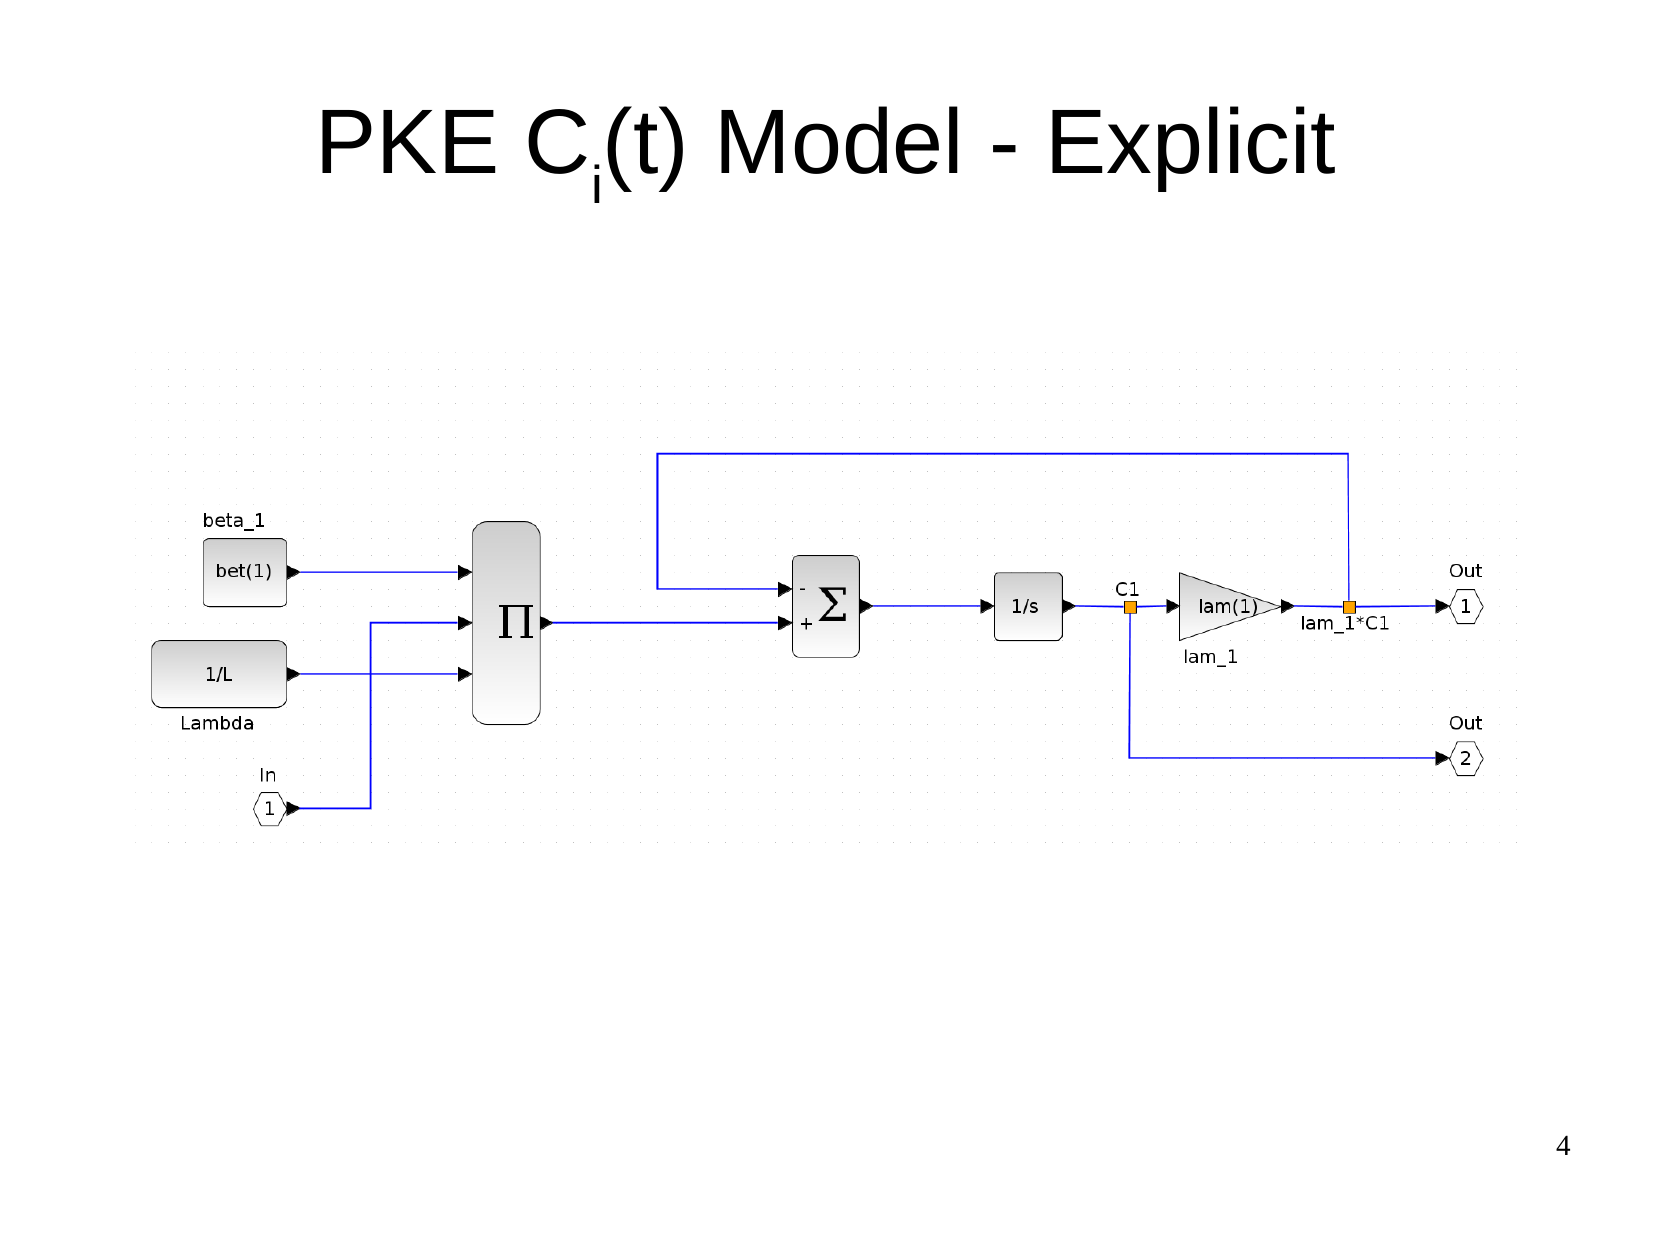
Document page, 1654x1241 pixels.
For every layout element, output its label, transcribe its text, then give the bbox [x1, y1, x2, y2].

title PKE Ci(t) Model - Explicit [82, 49, 1571, 257]
picture [120, 344, 1531, 846]
